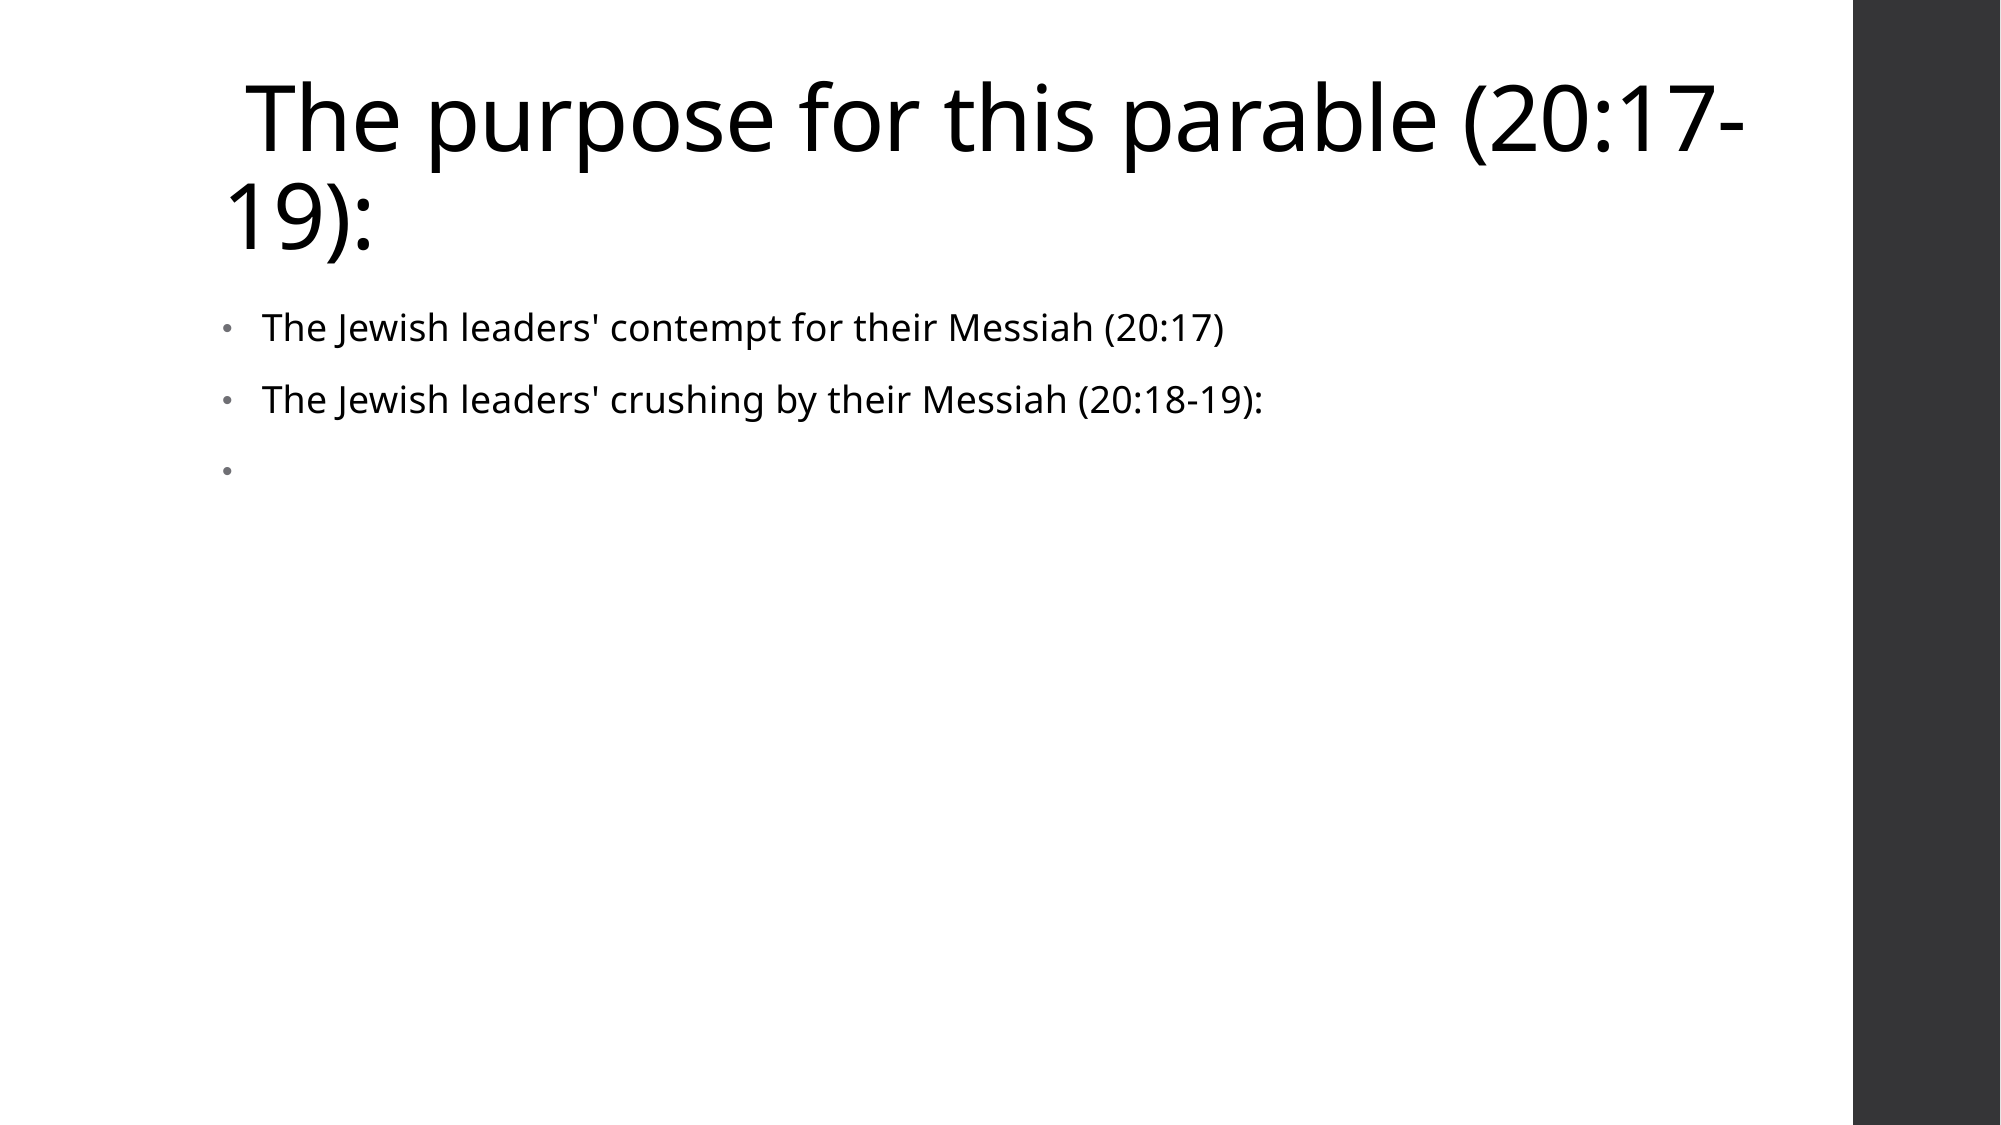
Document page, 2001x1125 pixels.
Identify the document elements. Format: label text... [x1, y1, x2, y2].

title The purpose for this parable (20:17-19): [206, 60, 1797, 278]
list The Jewish leaders' contempt for their Messiah (20:17) The Jewish leaders' crushing by their Messiah (20:18-19): [206, 299, 1617, 1014]
